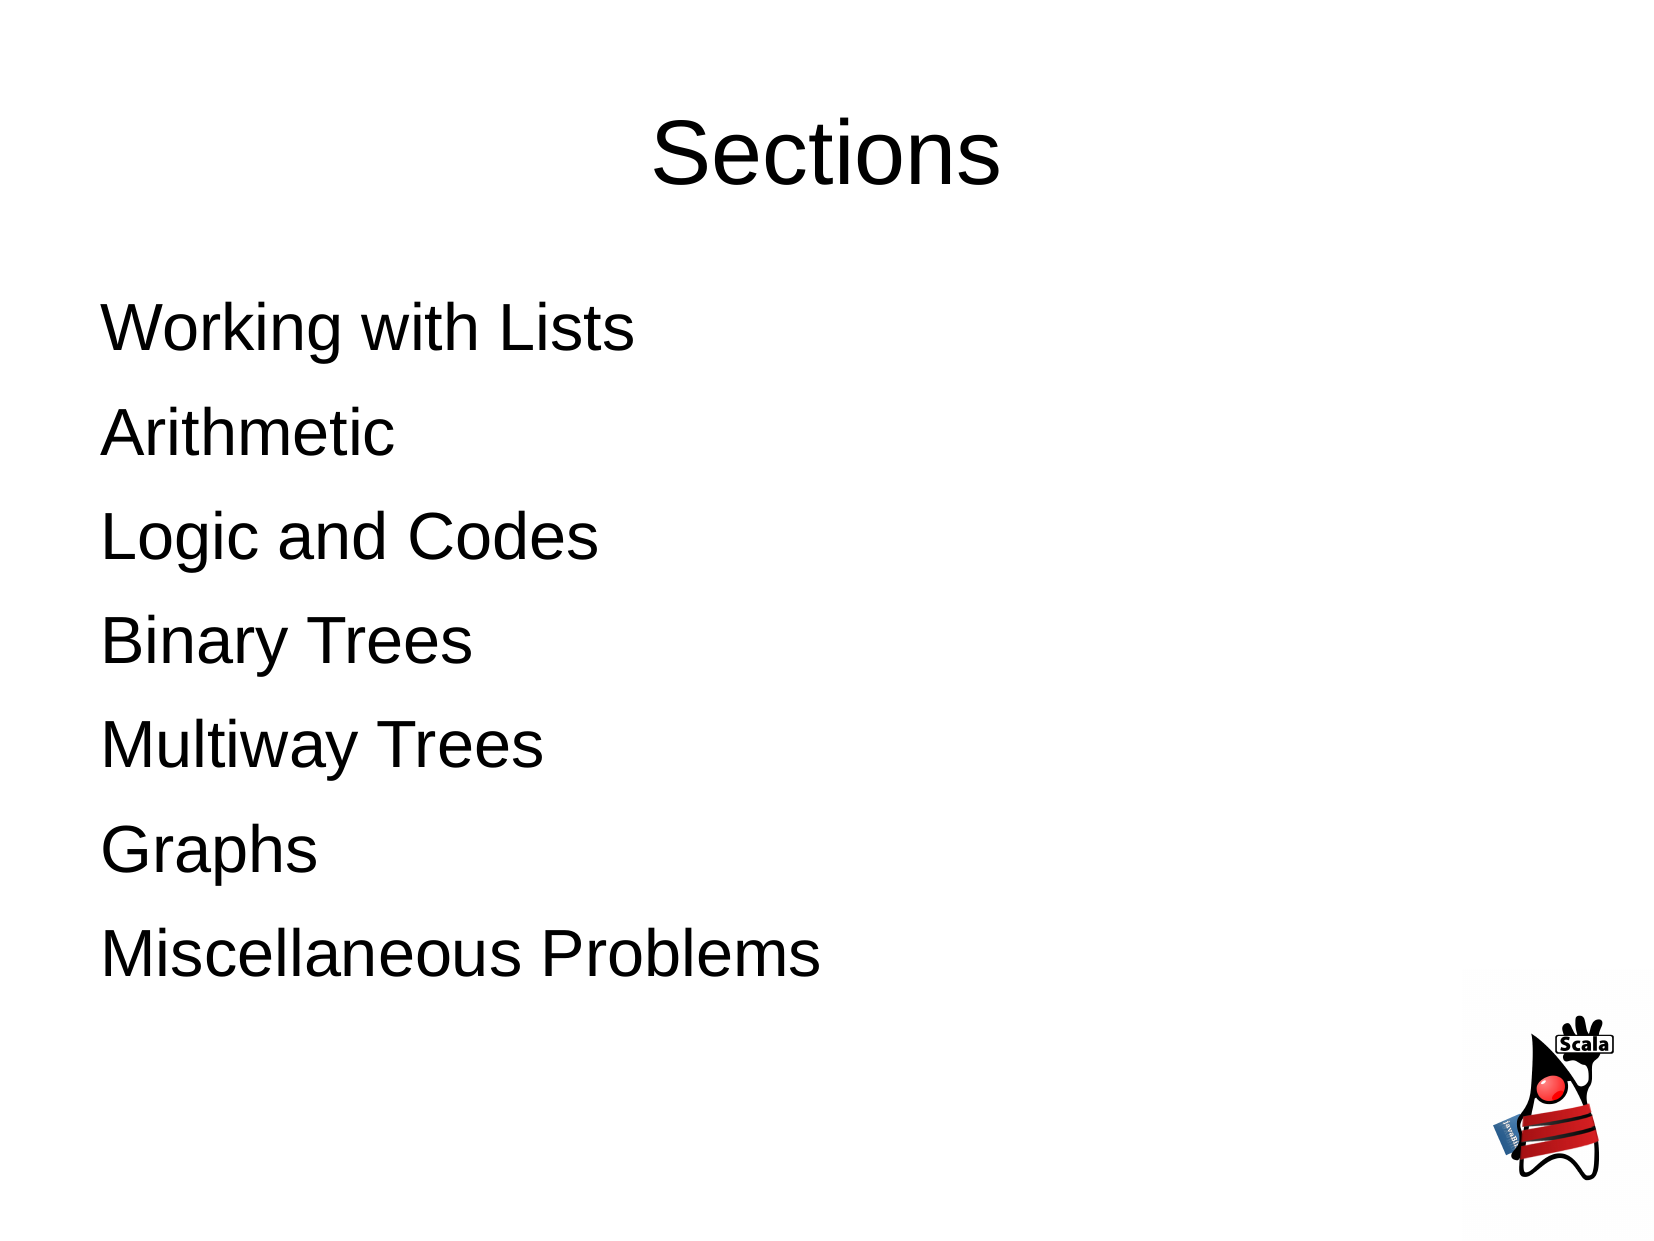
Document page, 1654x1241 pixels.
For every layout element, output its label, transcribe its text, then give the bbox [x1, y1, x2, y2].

list Working with Lists Arithmetic Logic and Codes Binary Trees Multiway Trees Graphs Miscellaneous Problems [82, 290, 1571, 1109]
picture [1462, 969, 1654, 1241]
title Sections [82, 49, 1571, 257]
